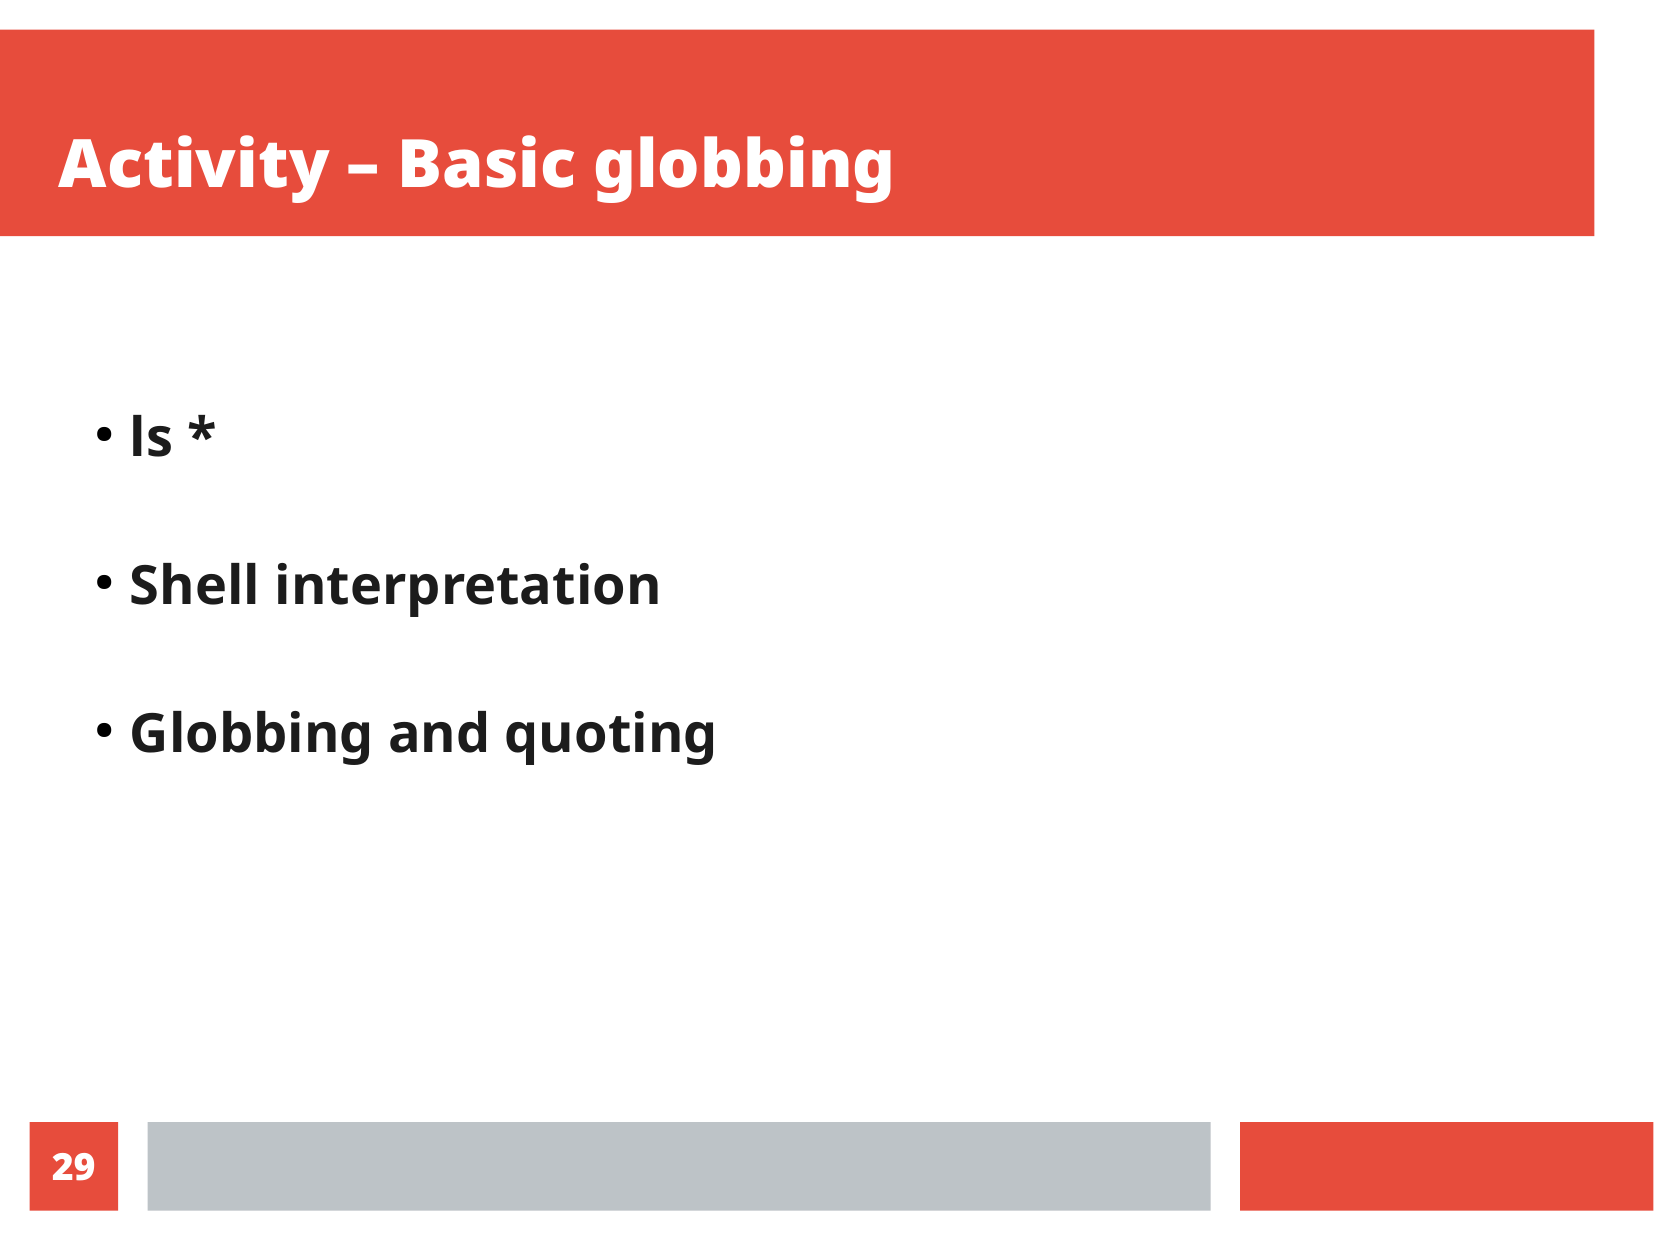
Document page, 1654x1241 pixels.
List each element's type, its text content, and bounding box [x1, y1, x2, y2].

title Activity – Basic globbing [59, 59, 1595, 207]
subtitle ls * Shell interpretation Globbing and quoting [59, 324, 1565, 1093]
